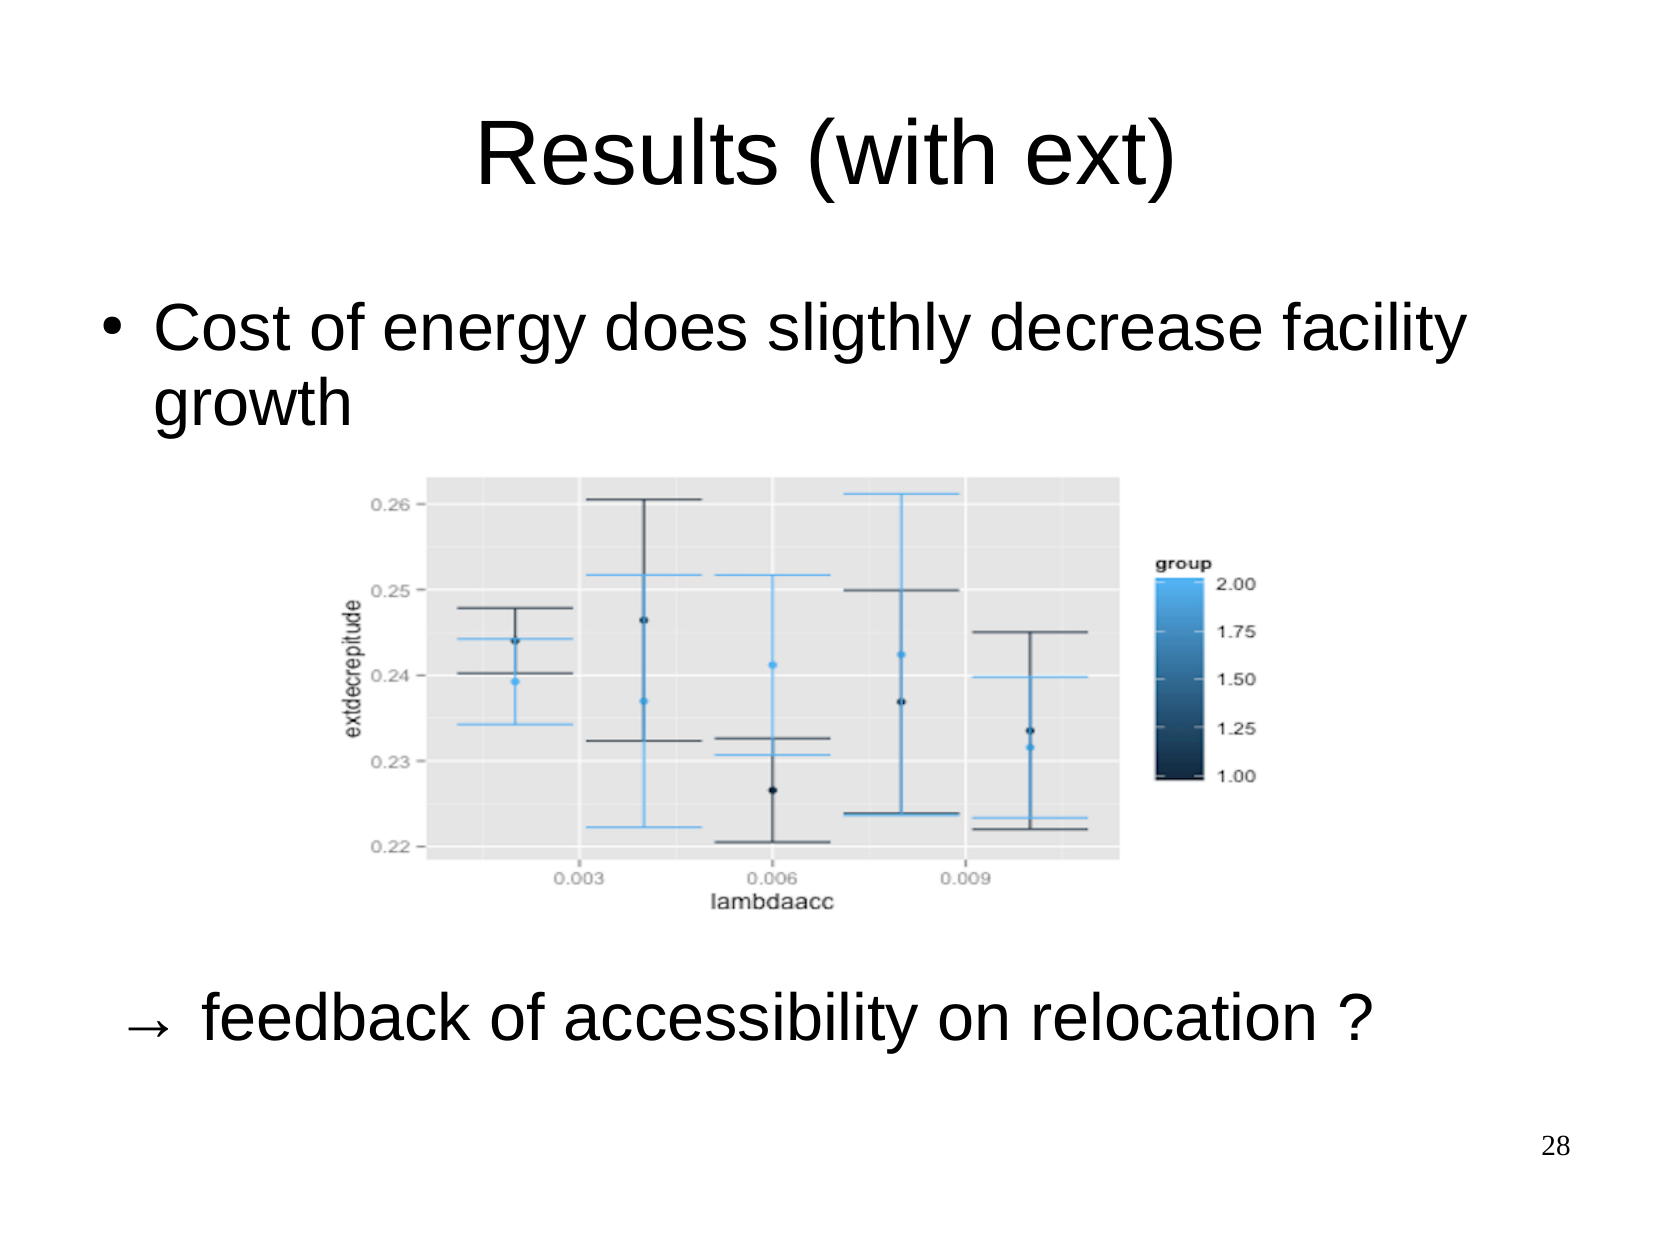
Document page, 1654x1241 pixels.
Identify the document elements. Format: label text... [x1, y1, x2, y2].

picture [295, 448, 1300, 945]
title Results (with ext) [82, 49, 1571, 257]
list → feedback of accessibility on relocation ? [44, 980, 1501, 1158]
list Cost of energy does sligthly decrease facility growth [82, 290, 1538, 1010]
